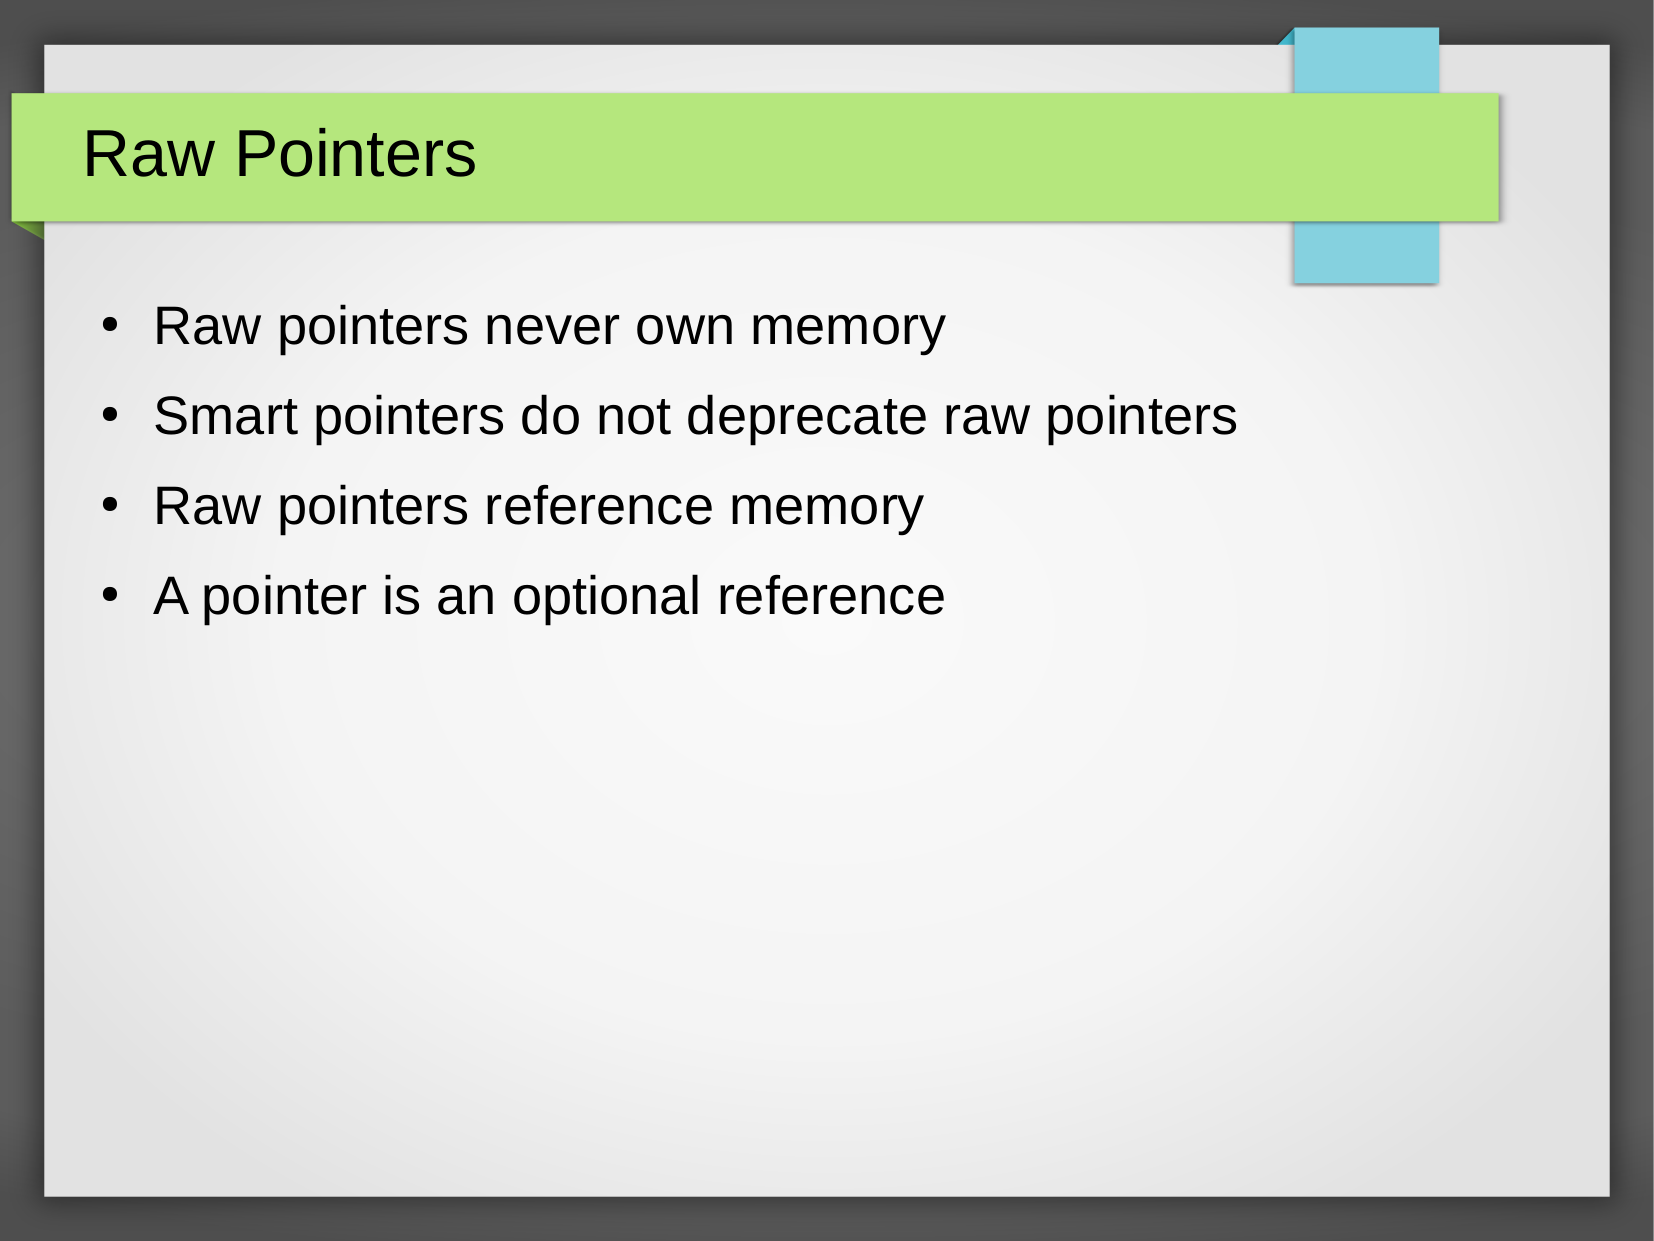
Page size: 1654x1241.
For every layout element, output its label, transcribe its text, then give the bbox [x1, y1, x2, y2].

picture [0, 0, 1654, 1241]
title Raw Pointers [82, 94, 1264, 213]
list Raw pointers never own memory Smart pointers do not deprecate raw pointers Raw pointers reference memory A pointer is an optional reference [82, 295, 1571, 1015]
